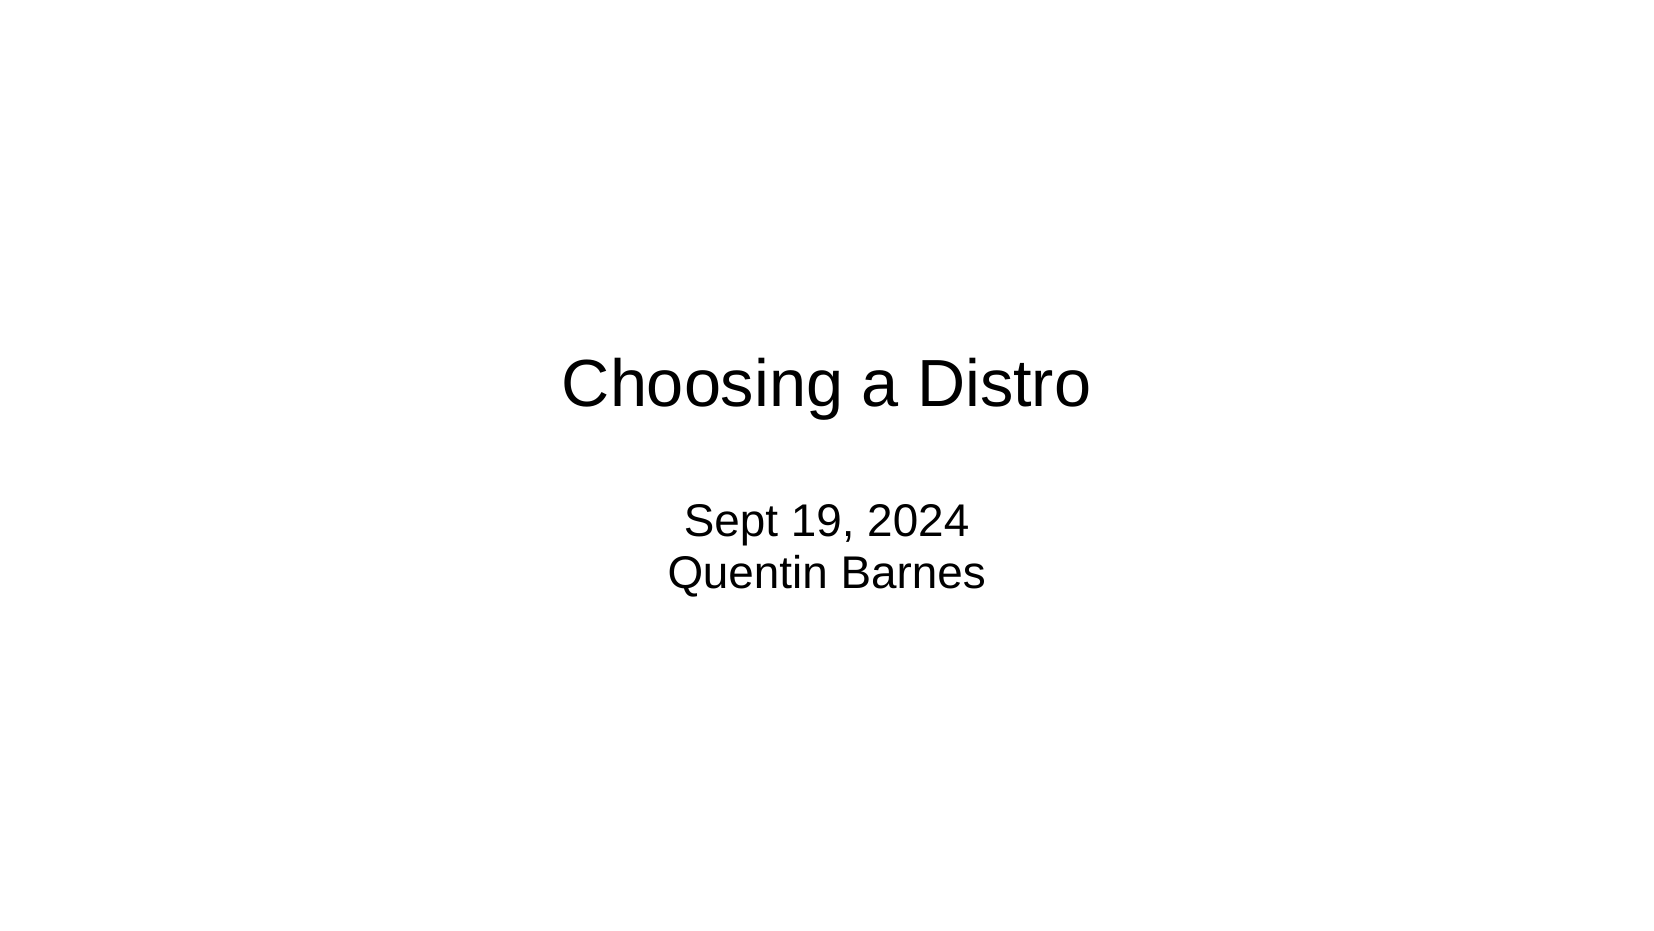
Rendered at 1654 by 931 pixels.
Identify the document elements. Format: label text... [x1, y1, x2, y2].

subtitle Choosing a Distro Sept 19, 2024 Quentin Barnes [82, 37, 1571, 757]
